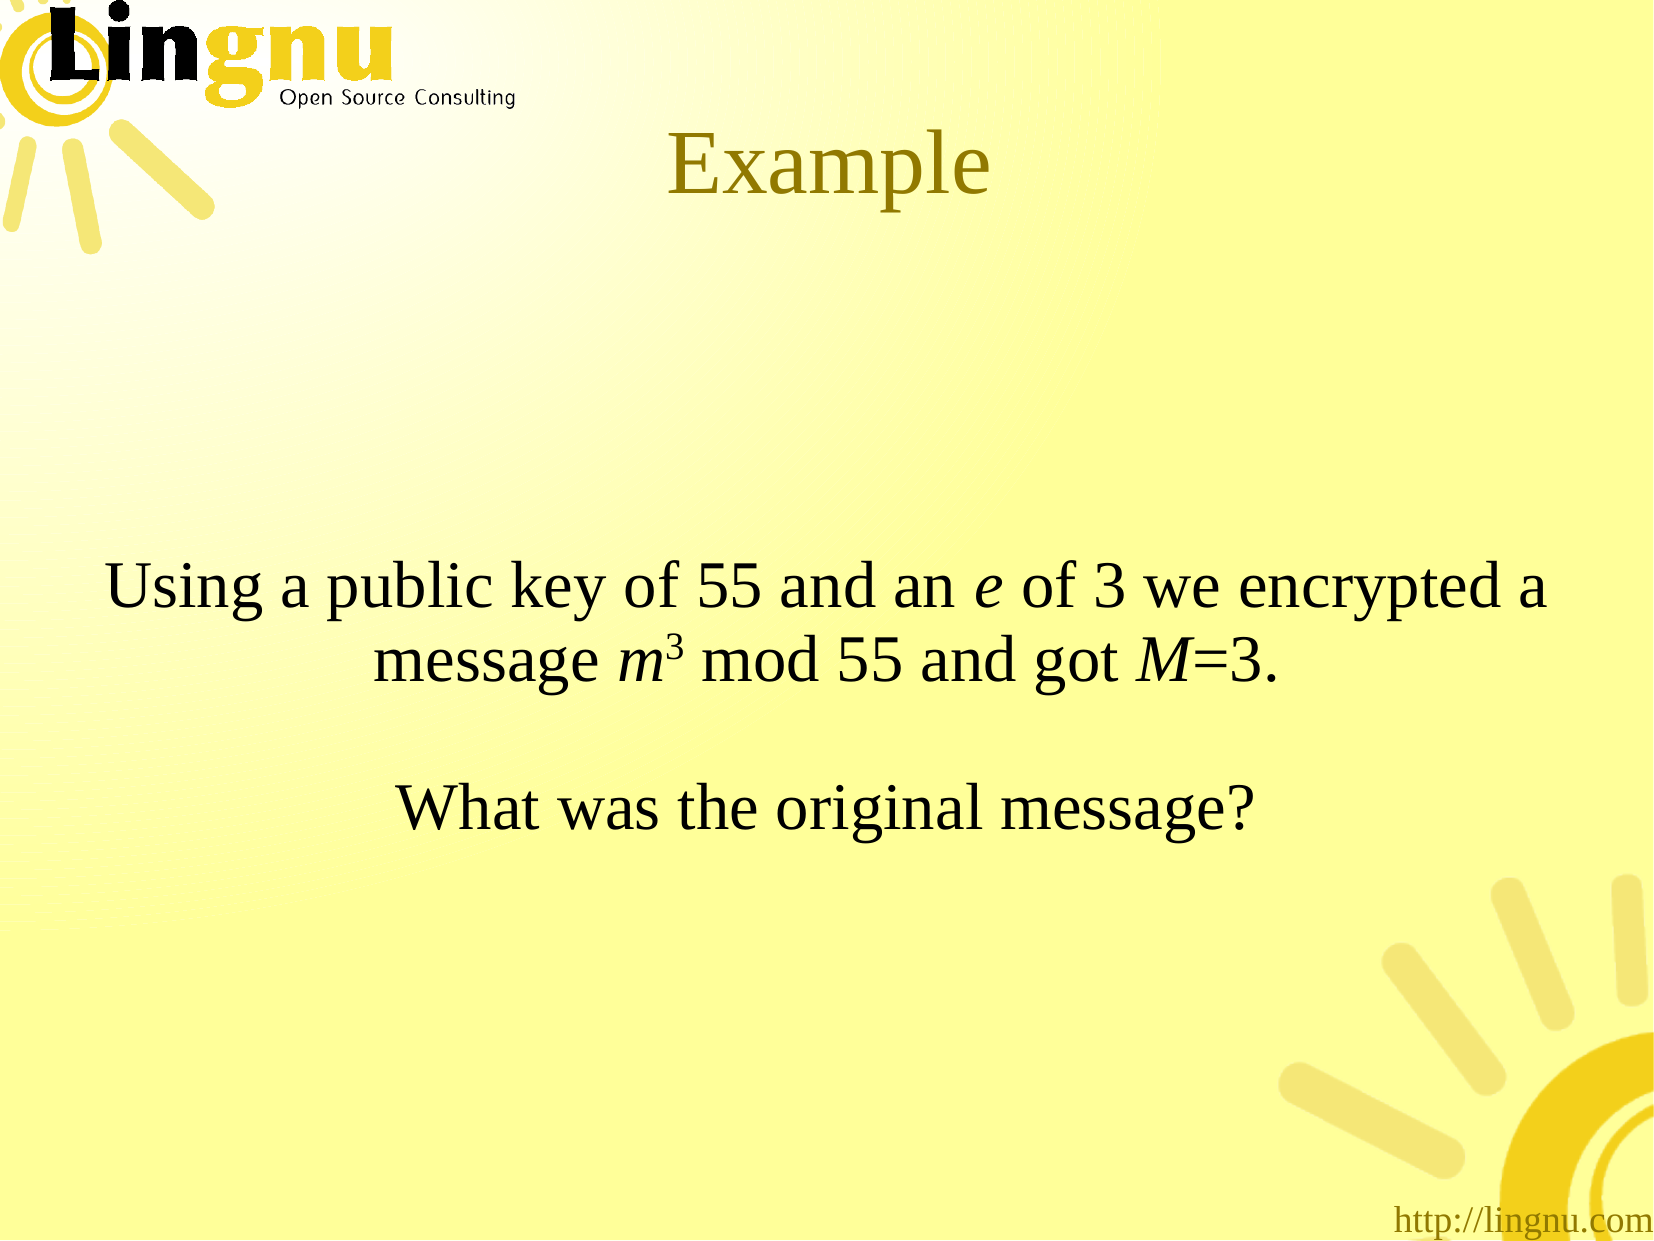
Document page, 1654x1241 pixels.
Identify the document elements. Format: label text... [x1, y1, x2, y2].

picture [0, 0, 516, 256]
picture [1256, 871, 1654, 1241]
subtitle Using a public key of 55 and an e of 3 we encrypted a message m3 mod 55 and got M=3. What was the original message? [29, 265, 1625, 1127]
title Example [123, 58, 1536, 265]
